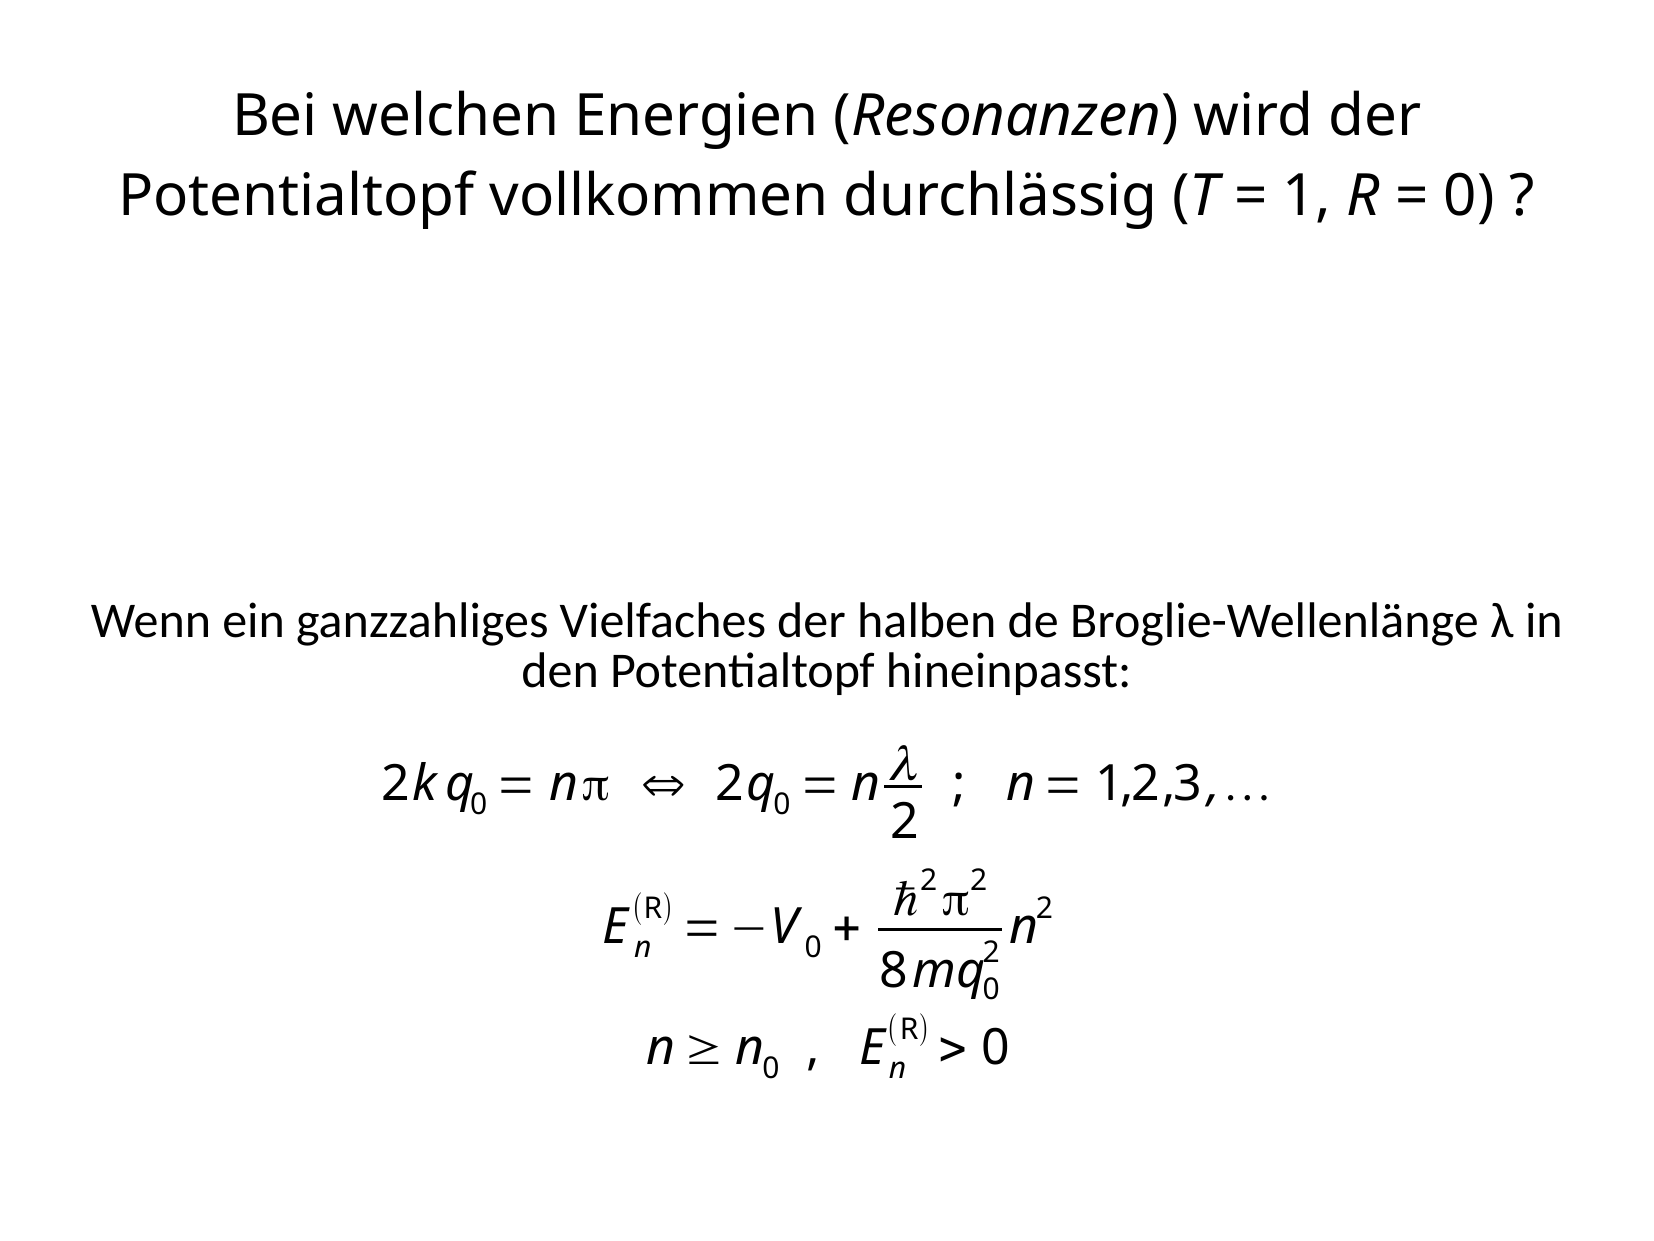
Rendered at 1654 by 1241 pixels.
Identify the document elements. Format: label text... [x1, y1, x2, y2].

chart [374, 742, 1279, 852]
subtitle Wenn ein ganzzahliges Vielfaches der halben de Broglie-Wellenlänge λ in den Potentialtopf hineinpasst: [82, 290, 1571, 1010]
chart [596, 862, 1057, 1087]
title Bei welchen Energien (Resonanzen) wird der Potentialtopf vollkommen durchlässig (T = 1, R = 0) ? [82, 49, 1571, 257]
